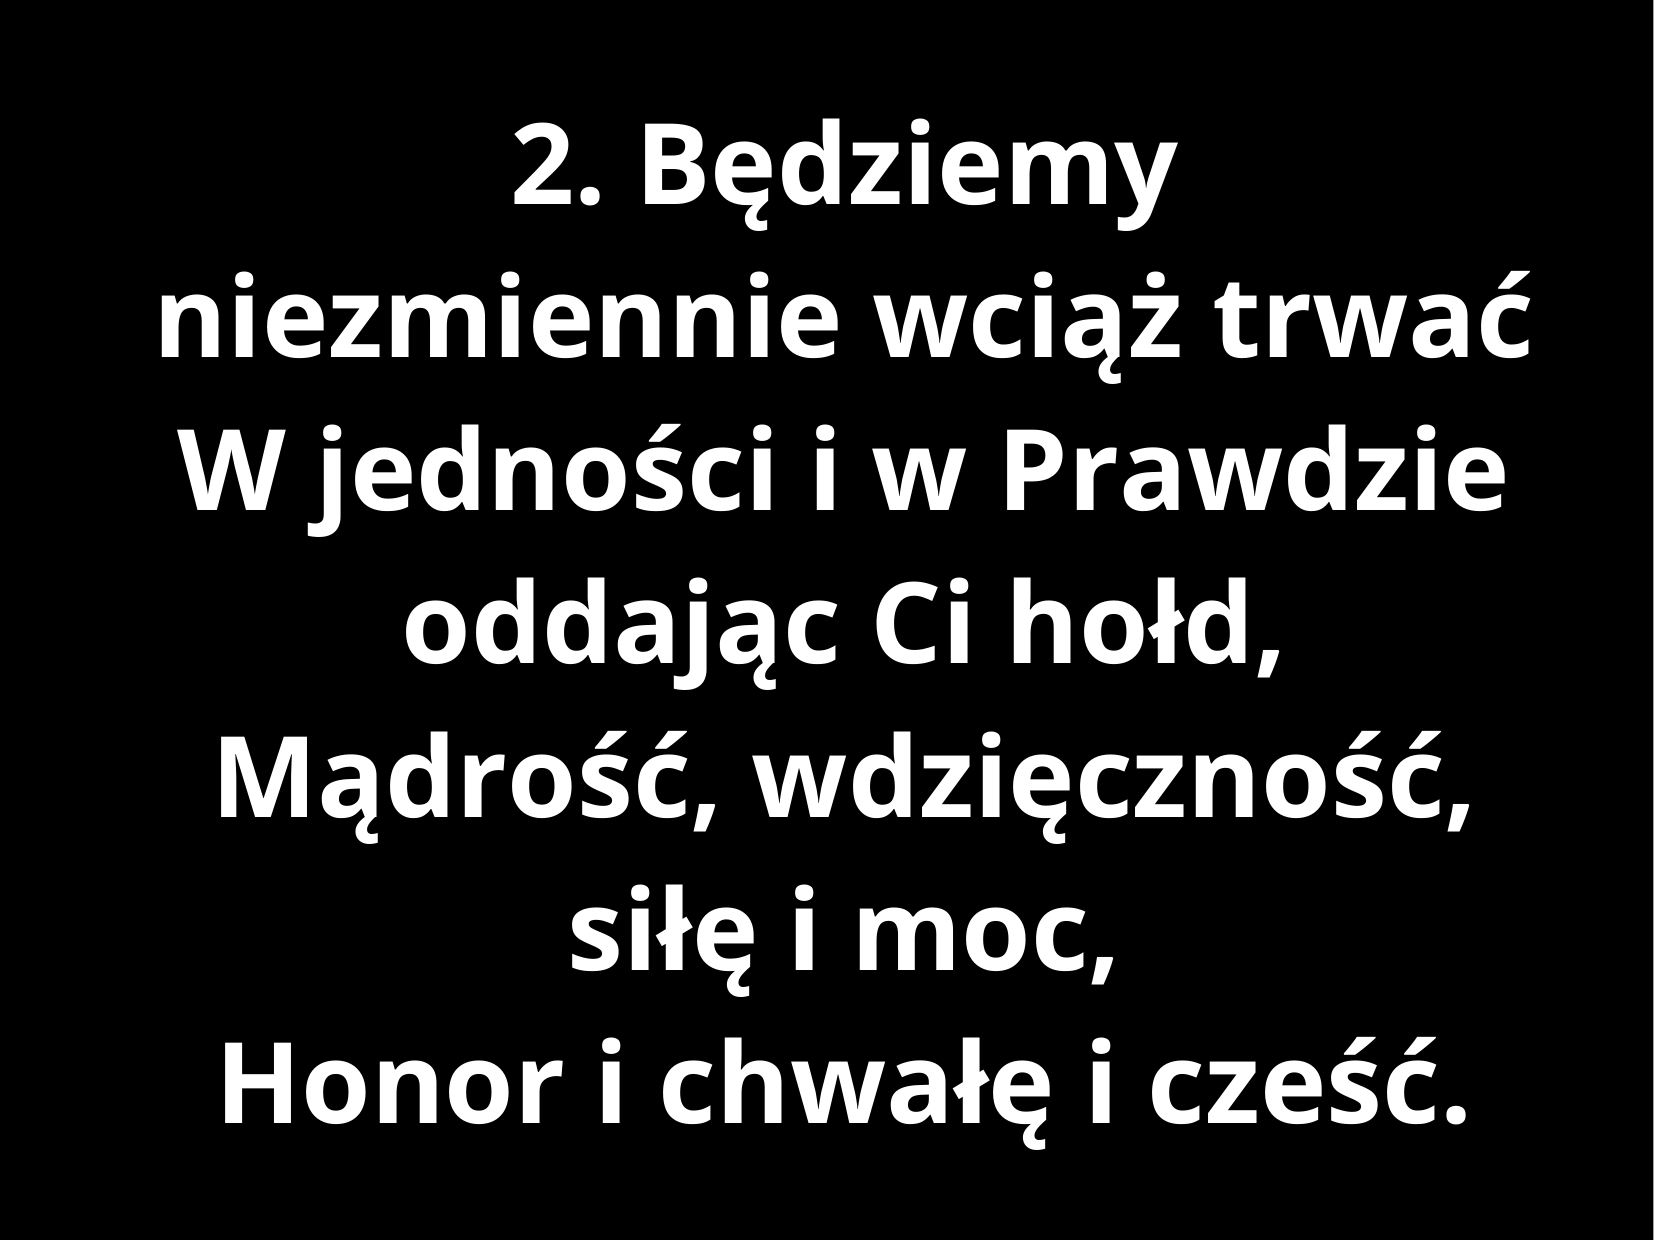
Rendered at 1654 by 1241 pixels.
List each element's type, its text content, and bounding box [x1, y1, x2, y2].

subtitle 2. Będziemy niezmiennie wciąż trwać W jedności i w Prawdzie oddając Ci hołd, Mądrość, wdzięczność, siłę i moc, Honor i chwałę i cześć. [0, 0, 1654, 1241]
